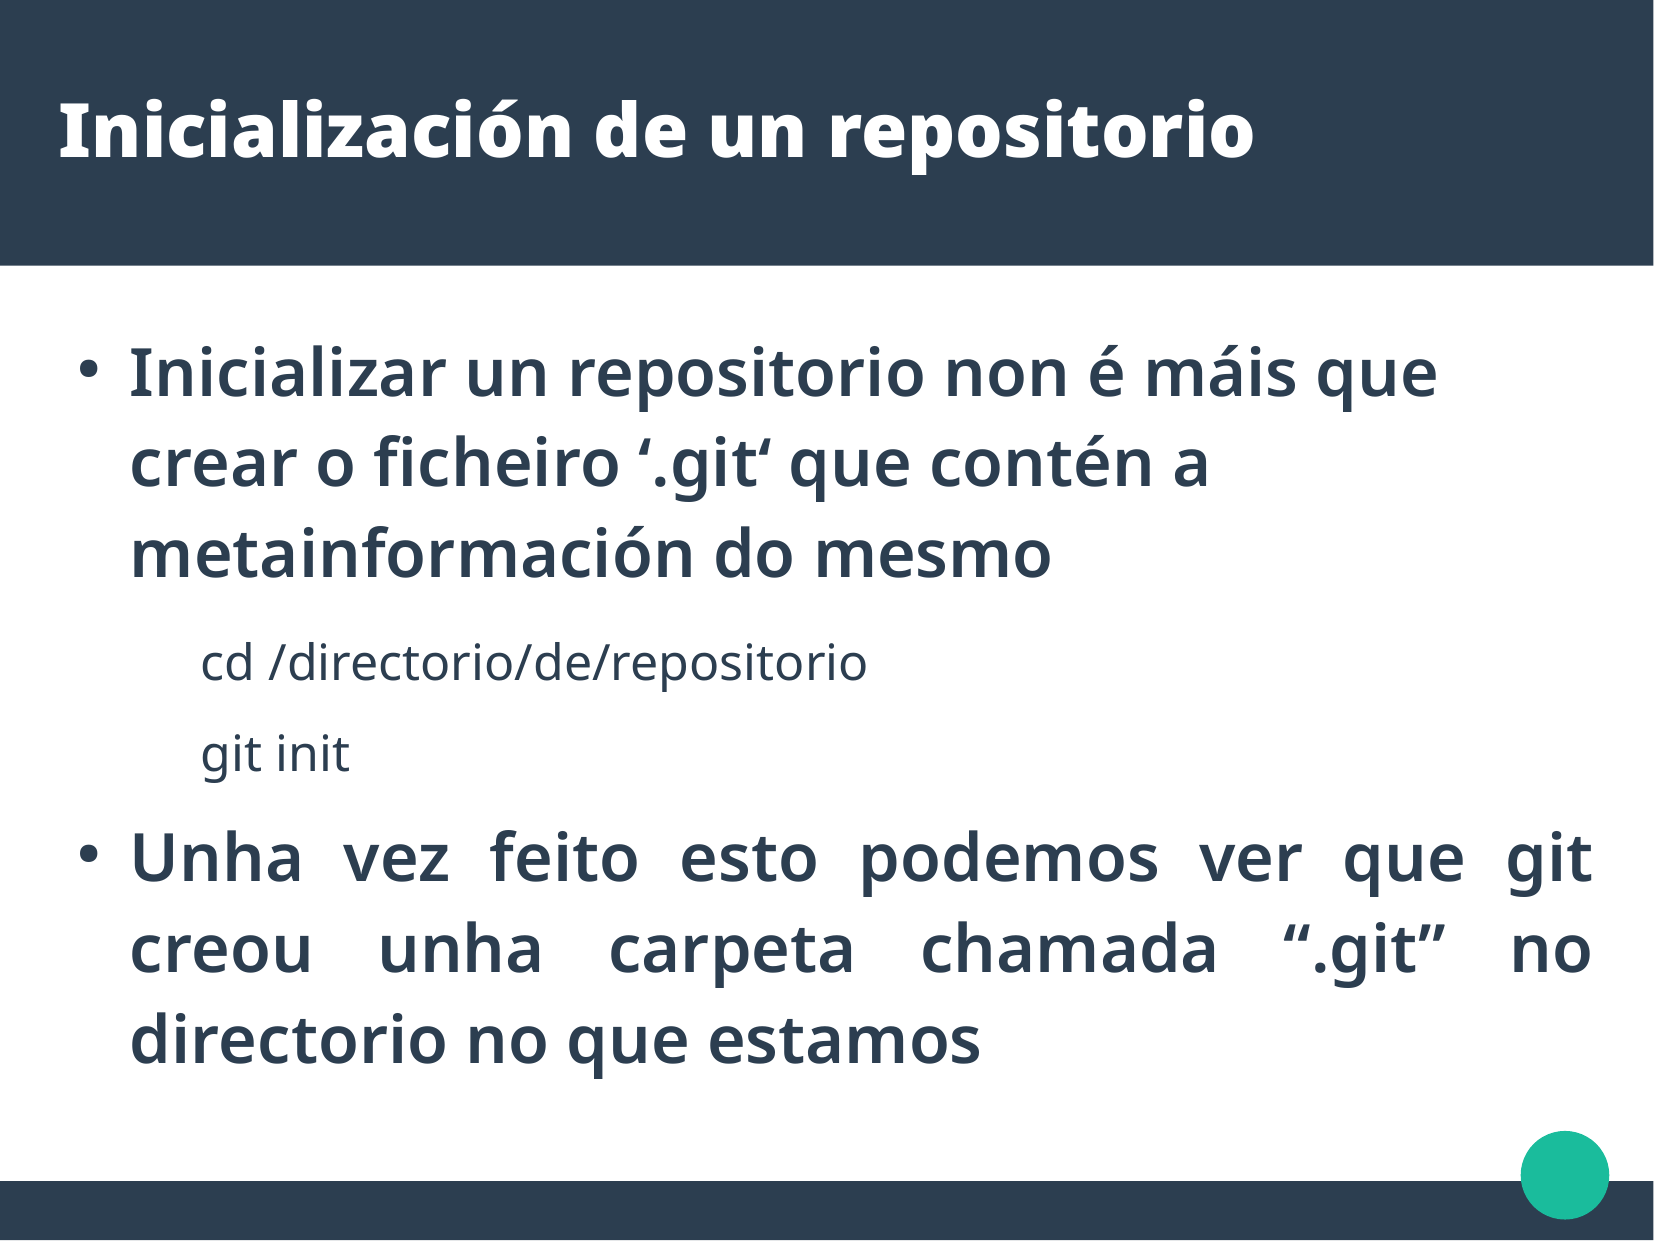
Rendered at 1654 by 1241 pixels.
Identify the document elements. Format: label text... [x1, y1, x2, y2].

list Inicializar un repositorio non é máis que crear o ficheiro ‘.git‘ que contén a metainformación do mesmo cd /directorio/de/repositorio git init Unha vez feito esto podemos ver que git creou unha carpeta chamada “.git” no directorio no que estamos [59, 324, 1595, 1152]
title Inicialización de un repositorio [59, 49, 1595, 207]
